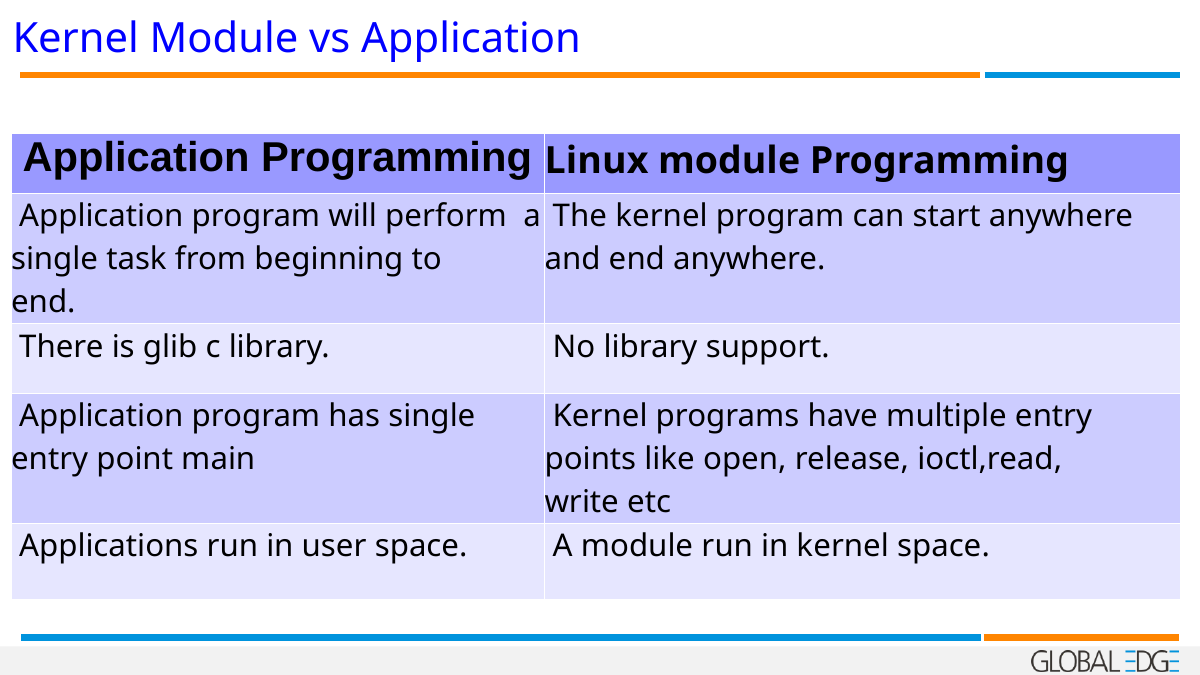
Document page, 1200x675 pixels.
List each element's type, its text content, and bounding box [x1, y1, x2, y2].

table_header Linux module Programming [545, 134, 1180, 193]
table_cell Application program will perform a single task from beginning to end. [12, 194, 544, 323]
table_cell No library support. [545, 324, 1180, 393]
table_cell The kernel program can start anywhere and end anywhere. [545, 194, 1180, 323]
table_cell Application program has single entry point main [12, 394, 544, 523]
table_cell Kernel programs have multiple entry points like open, release, ioctl,read, write etc [545, 394, 1180, 523]
table_cell There is glib c library. [12, 324, 544, 393]
table_header Application Programming [12, 134, 544, 193]
table_cell Applications run in user space. [12, 524, 544, 599]
picture [1031, 650, 1179, 672]
table_cell A module run in kernel space. [545, 524, 1180, 599]
title Kernel Module vs Application [12, 9, 1200, 63]
